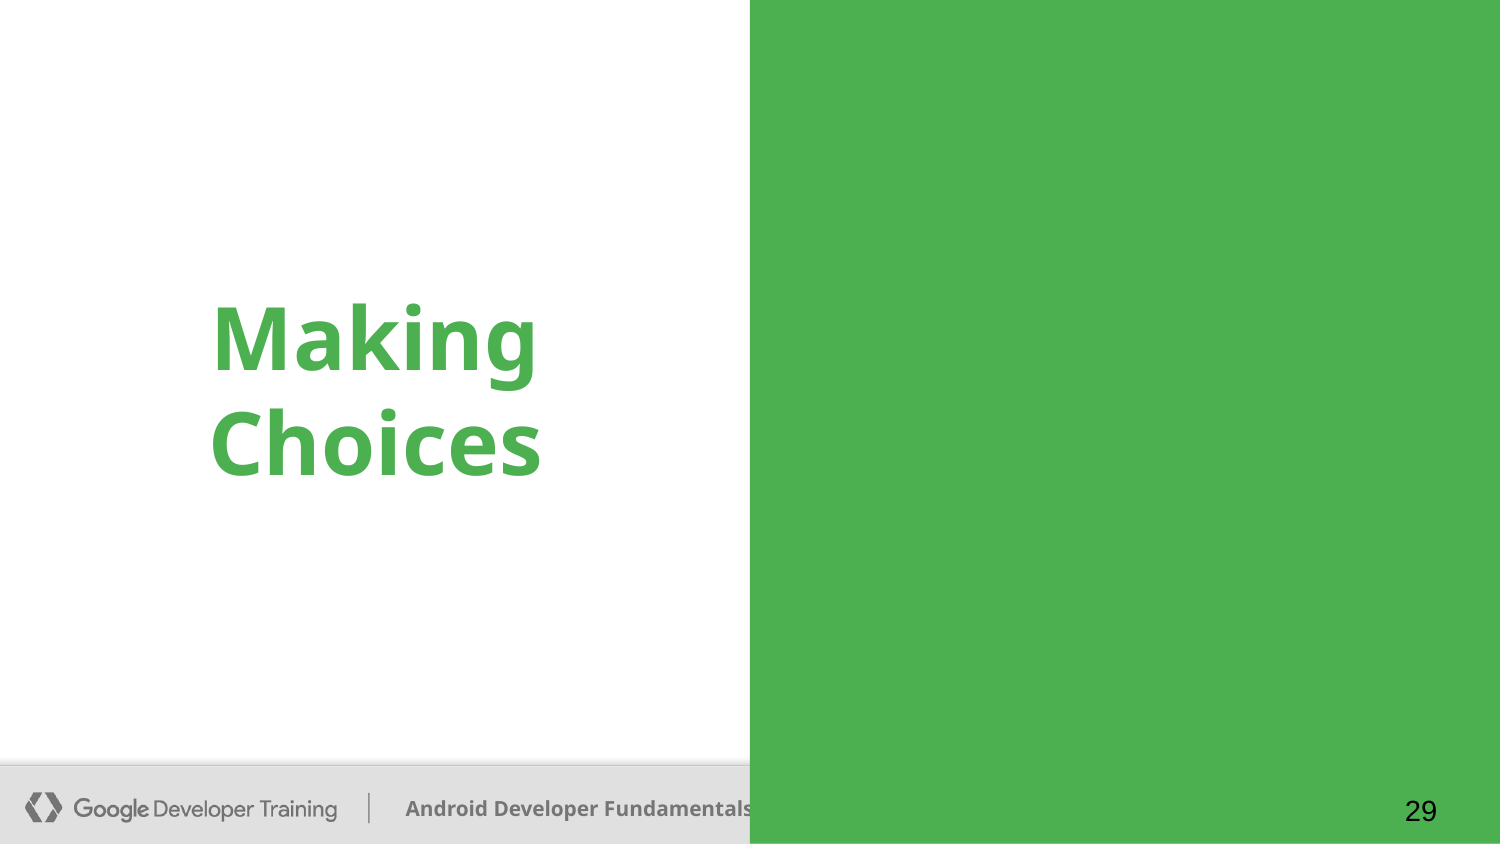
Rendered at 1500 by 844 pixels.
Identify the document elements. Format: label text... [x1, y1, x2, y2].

title Making Choices [43, 264, 708, 508]
picture [0, 0, 749, 844]
slide_number <number> [1389, 777, 1480, 842]
